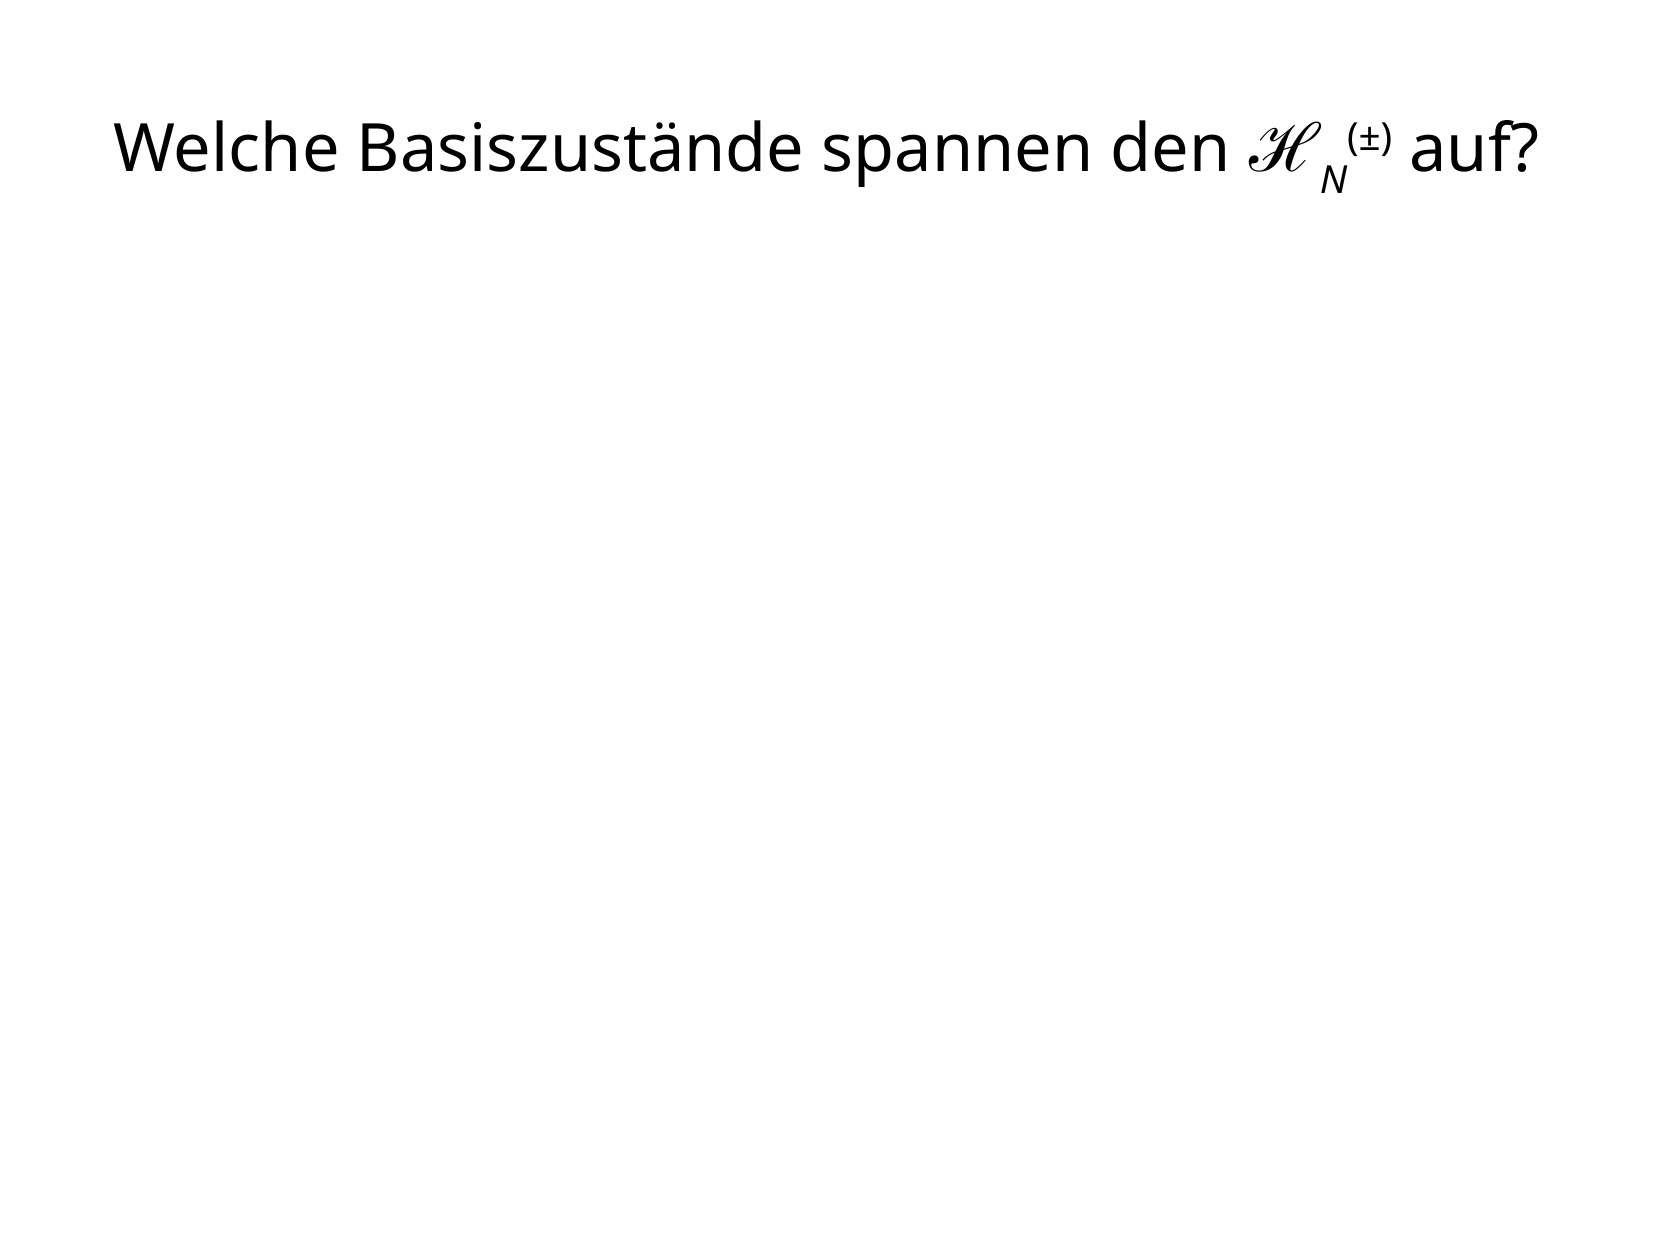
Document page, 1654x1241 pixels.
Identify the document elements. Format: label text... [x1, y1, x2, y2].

title Welche Basiszustände spannen den ℋN(±) auf? [82, 49, 1571, 257]
